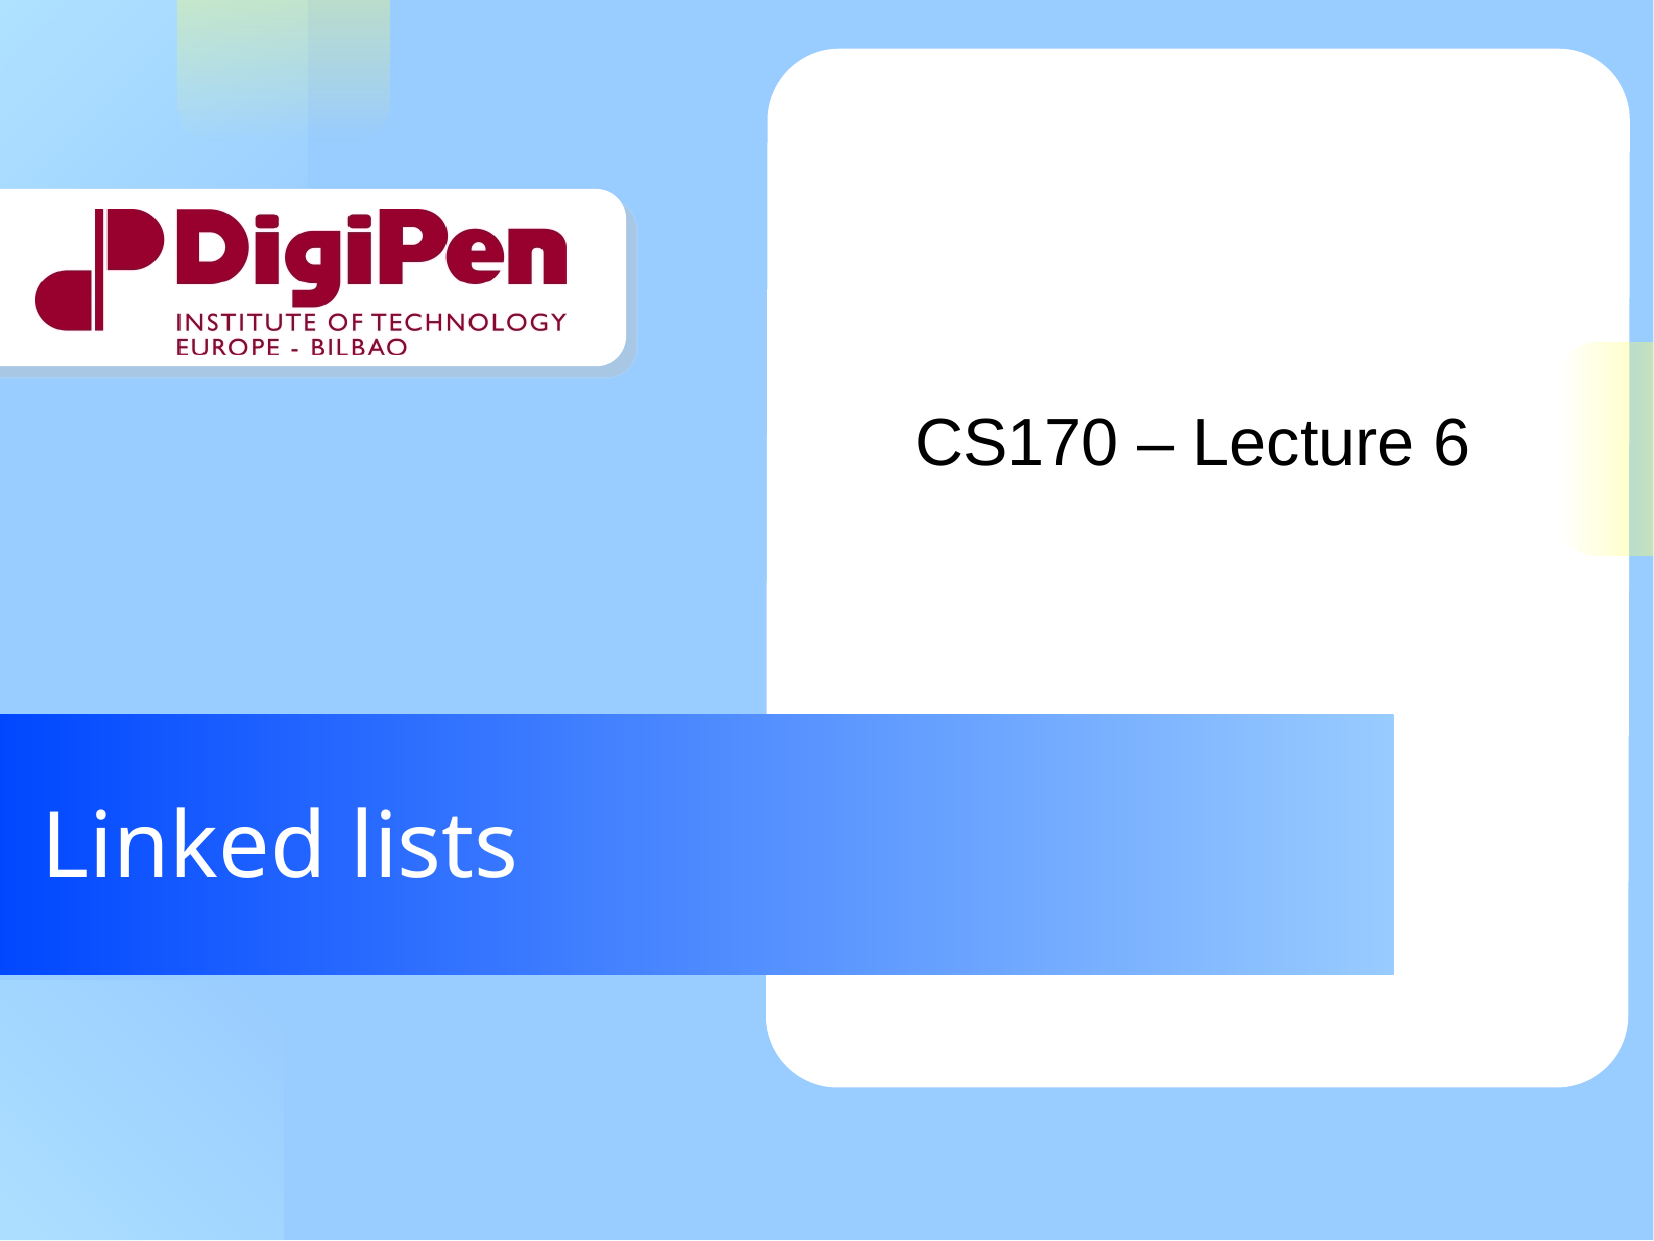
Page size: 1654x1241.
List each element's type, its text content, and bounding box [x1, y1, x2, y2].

subtitle CS170 – Lecture 6 [814, 318, 1571, 566]
picture [35, 209, 567, 355]
title Linked lists [41, 738, 1365, 946]
